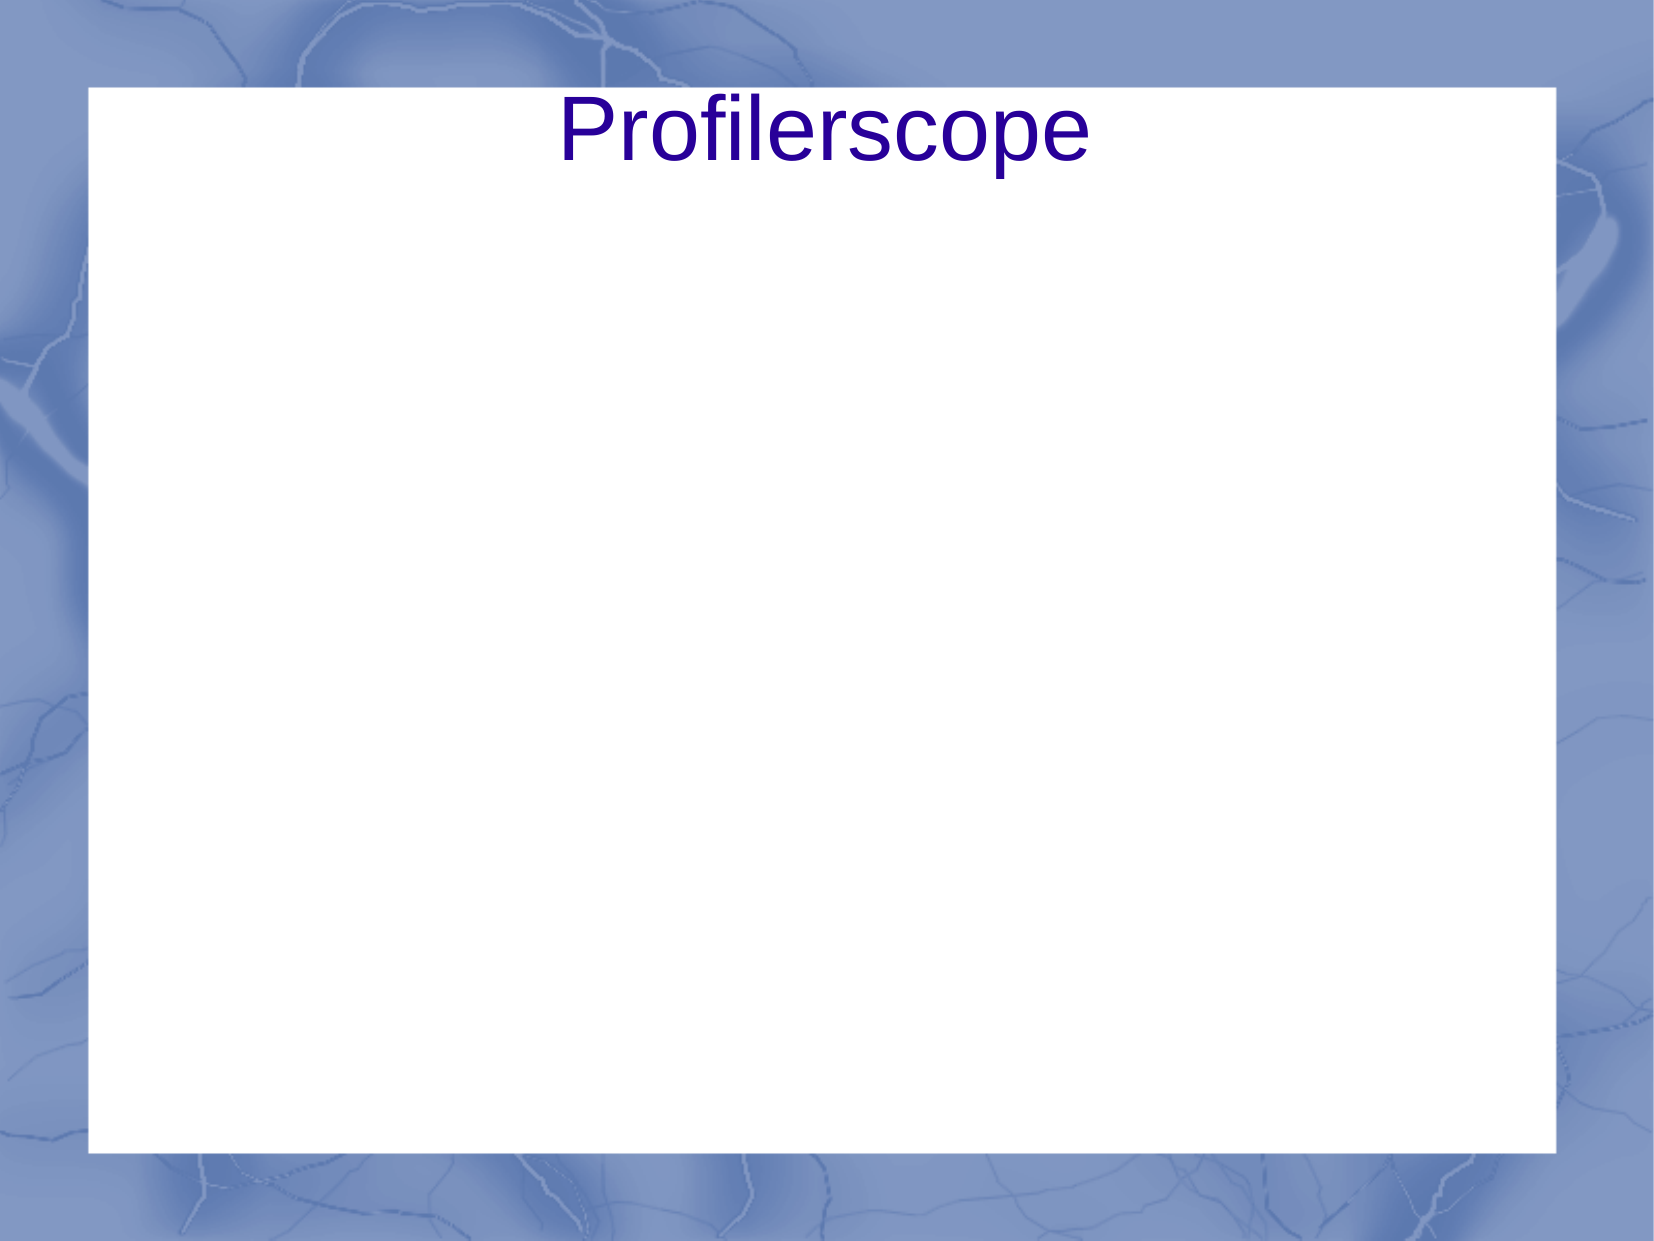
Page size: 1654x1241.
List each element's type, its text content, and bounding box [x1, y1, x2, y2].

picture [0, 0, 1654, 1241]
title Profilerscope [116, 65, 1535, 193]
